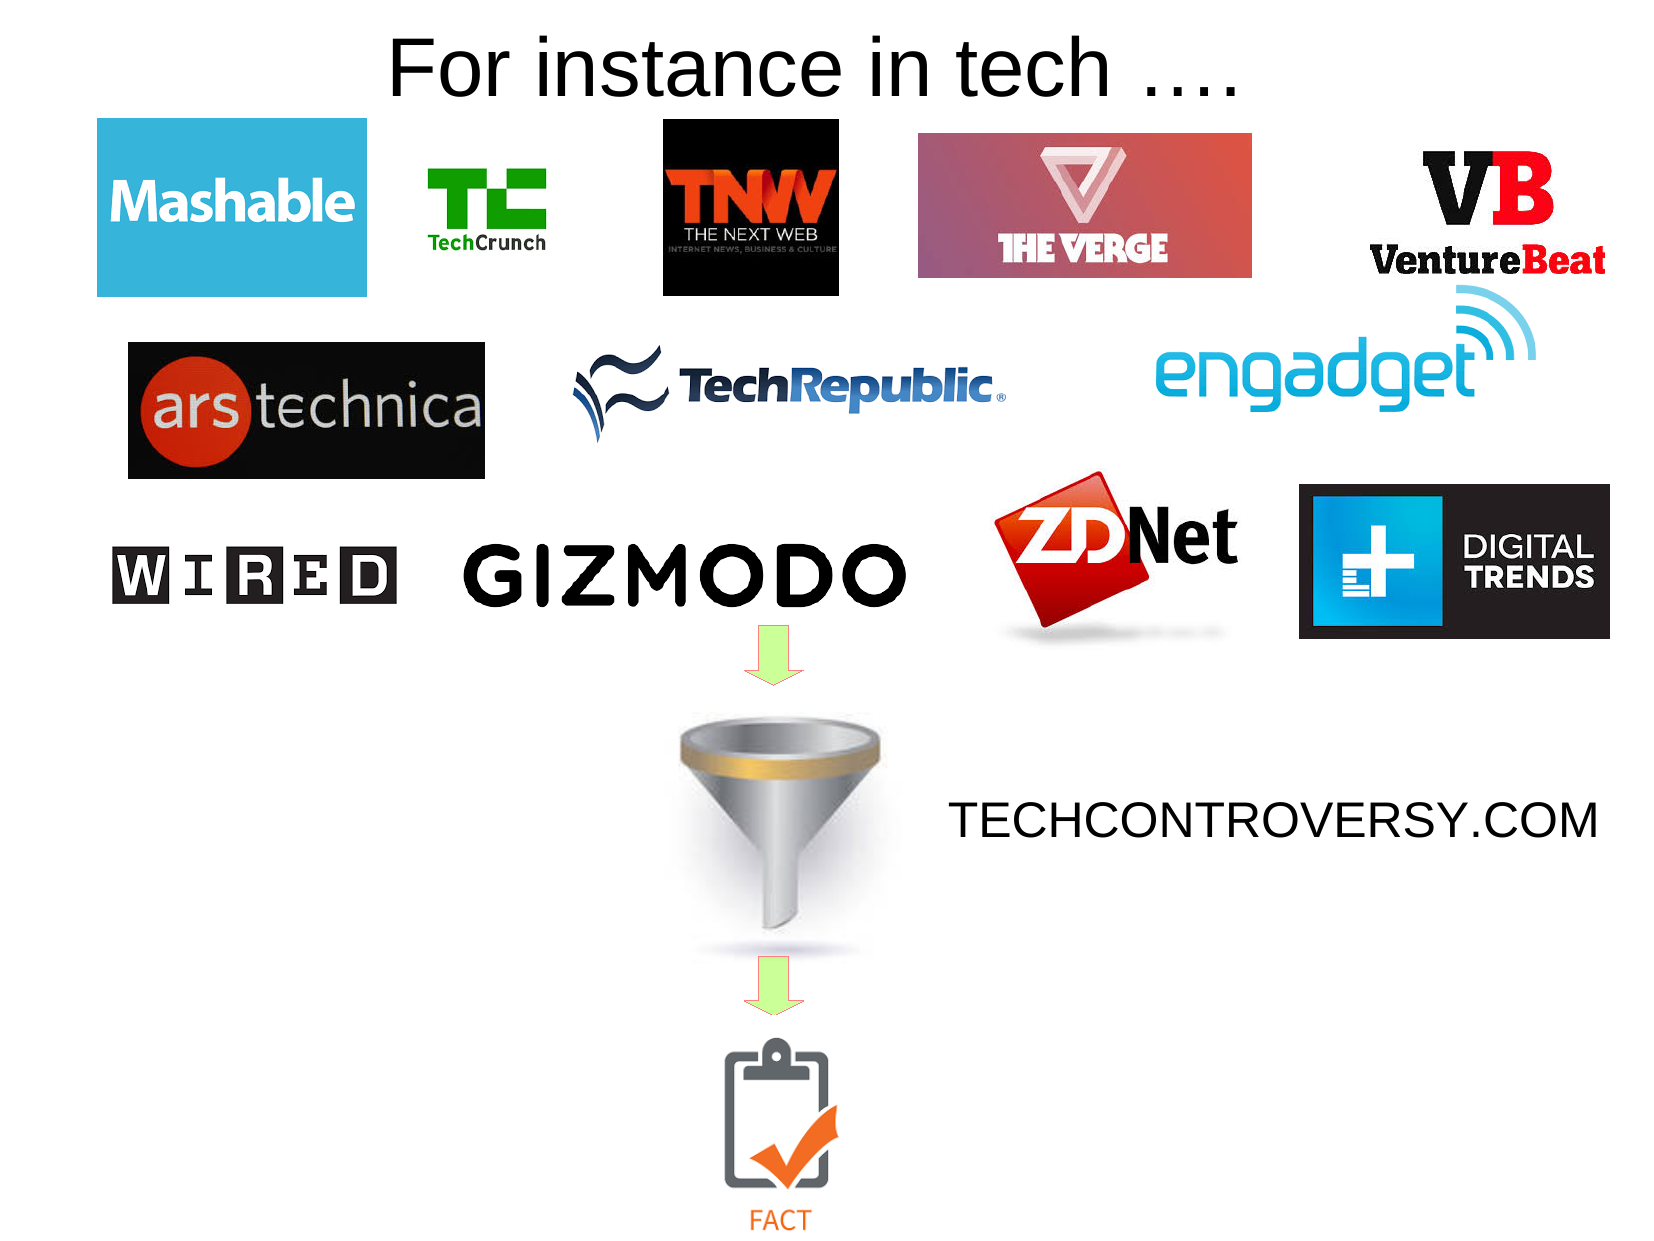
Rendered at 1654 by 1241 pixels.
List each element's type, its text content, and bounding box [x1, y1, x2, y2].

picture [97, 118, 638, 297]
picture [1299, 484, 1610, 639]
picture [990, 460, 1241, 654]
text_box [744, 625, 804, 686]
picture [1370, 151, 1605, 274]
picture [918, 133, 1252, 278]
text_box TECHCONTROVERSY.COM [933, 784, 1654, 875]
text_box [744, 956, 804, 1015]
title For instance in tech …. [70, 0, 1559, 172]
picture [566, 340, 1011, 449]
picture [663, 119, 839, 296]
picture [1156, 284, 1536, 412]
picture [637, 685, 933, 981]
picture [94, 498, 414, 650]
picture [128, 342, 485, 479]
picture [661, 1015, 895, 1241]
picture [460, 531, 910, 618]
